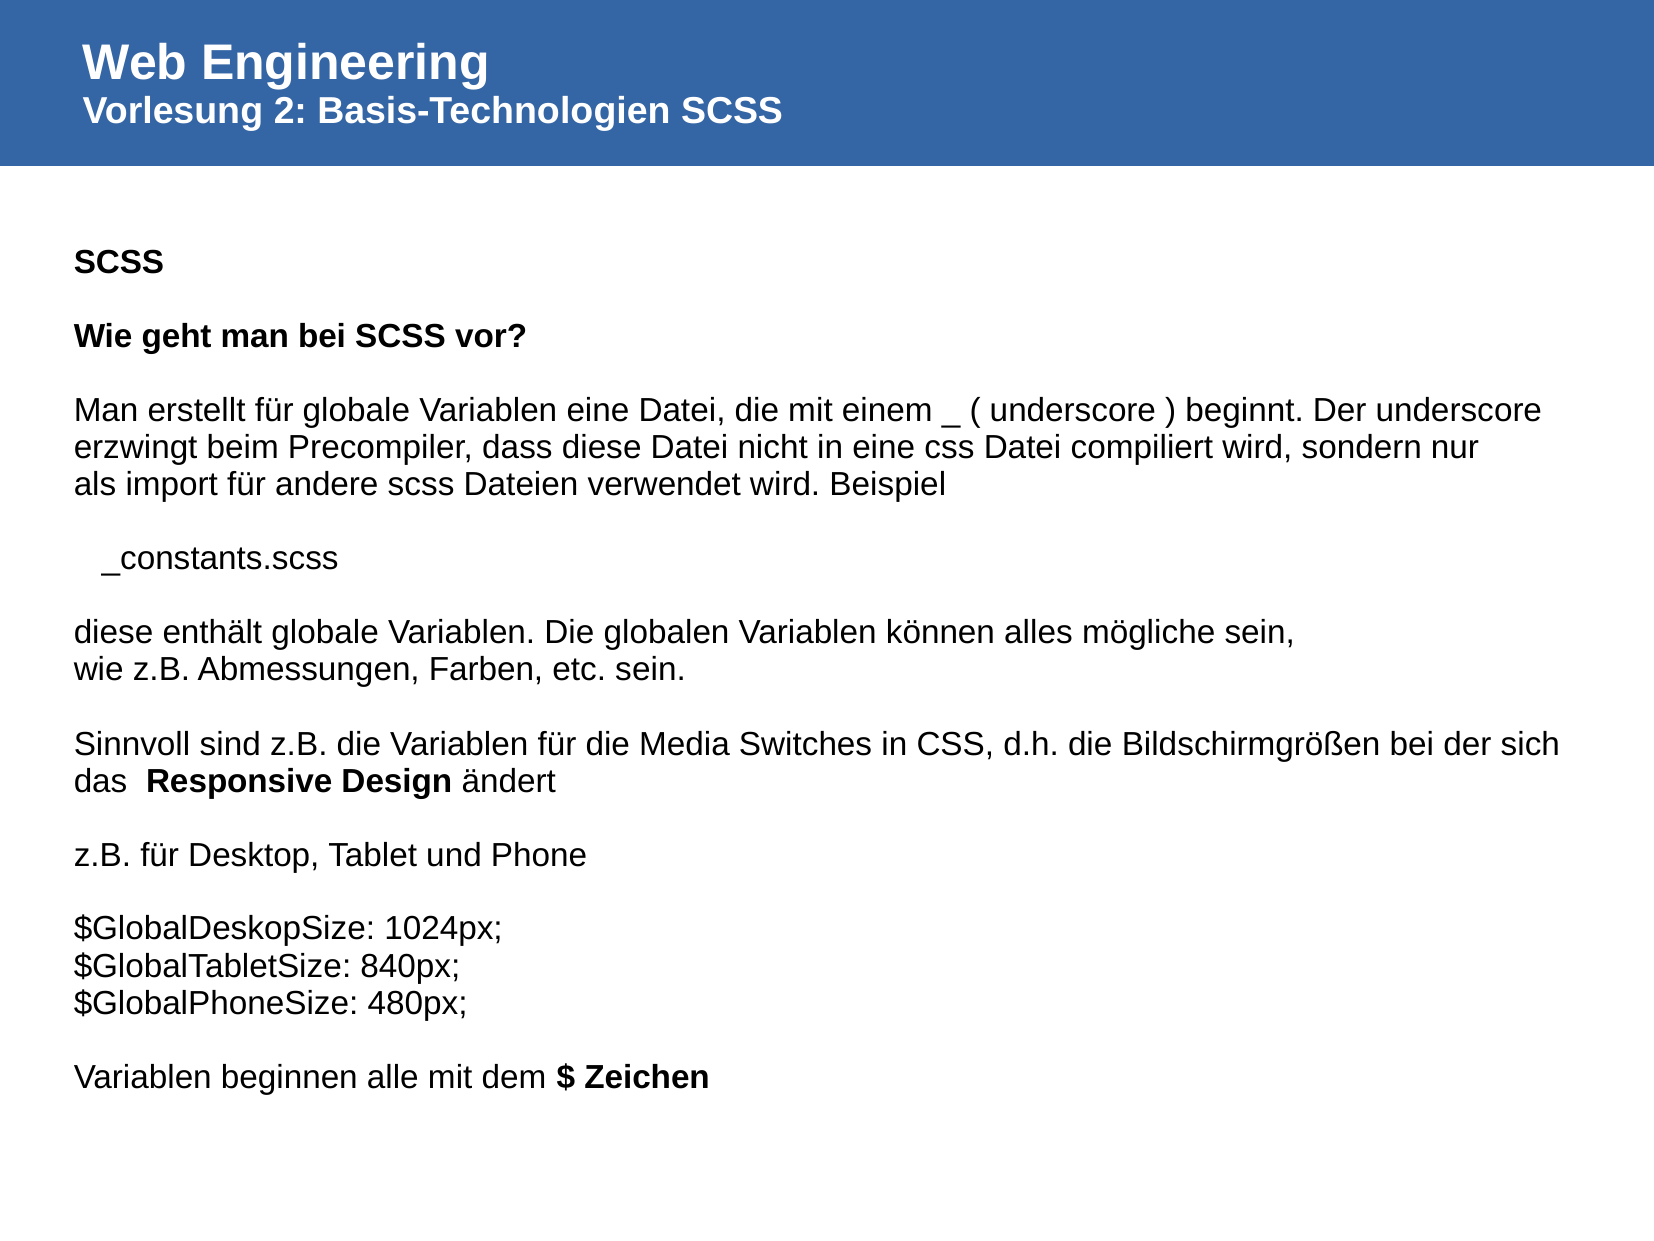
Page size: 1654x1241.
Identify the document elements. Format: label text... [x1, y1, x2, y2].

text_box SCSS Wie geht man bei SCSS vor? Man erstellt für globale Variablen eine Datei, die mit einem _ ( underscore ) beginnt. Der underscore erzwingt beim Precompiler, dass diese Datei nicht in eine css Datei compiliert wird, sondern nur als import für andere scss Dateien verwendet wird. Beispiel _constants.scss diese enthält globale Variablen. Die globalen Variablen können alles mögliche sein, wie z.B. Abmessungen, Farben, etc. sein. Sinnvoll sind z.B. die Variablen für die Media Switches in CSS, d.h. die Bildschirmgrößen bei der sich das Responsive Design ändert z.B. für Desktop, Tablet und Phone $GlobalDeskopSize: 1024px; $GlobalTabletSize: 840px; $GlobalPhoneSize: 480px; Variablen beginnen alle mit dem $ Zeichen [59, 236, 1609, 1220]
title Web Engineering Vorlesung 2: Basis-Technologien SCSS [82, 0, 1571, 166]
